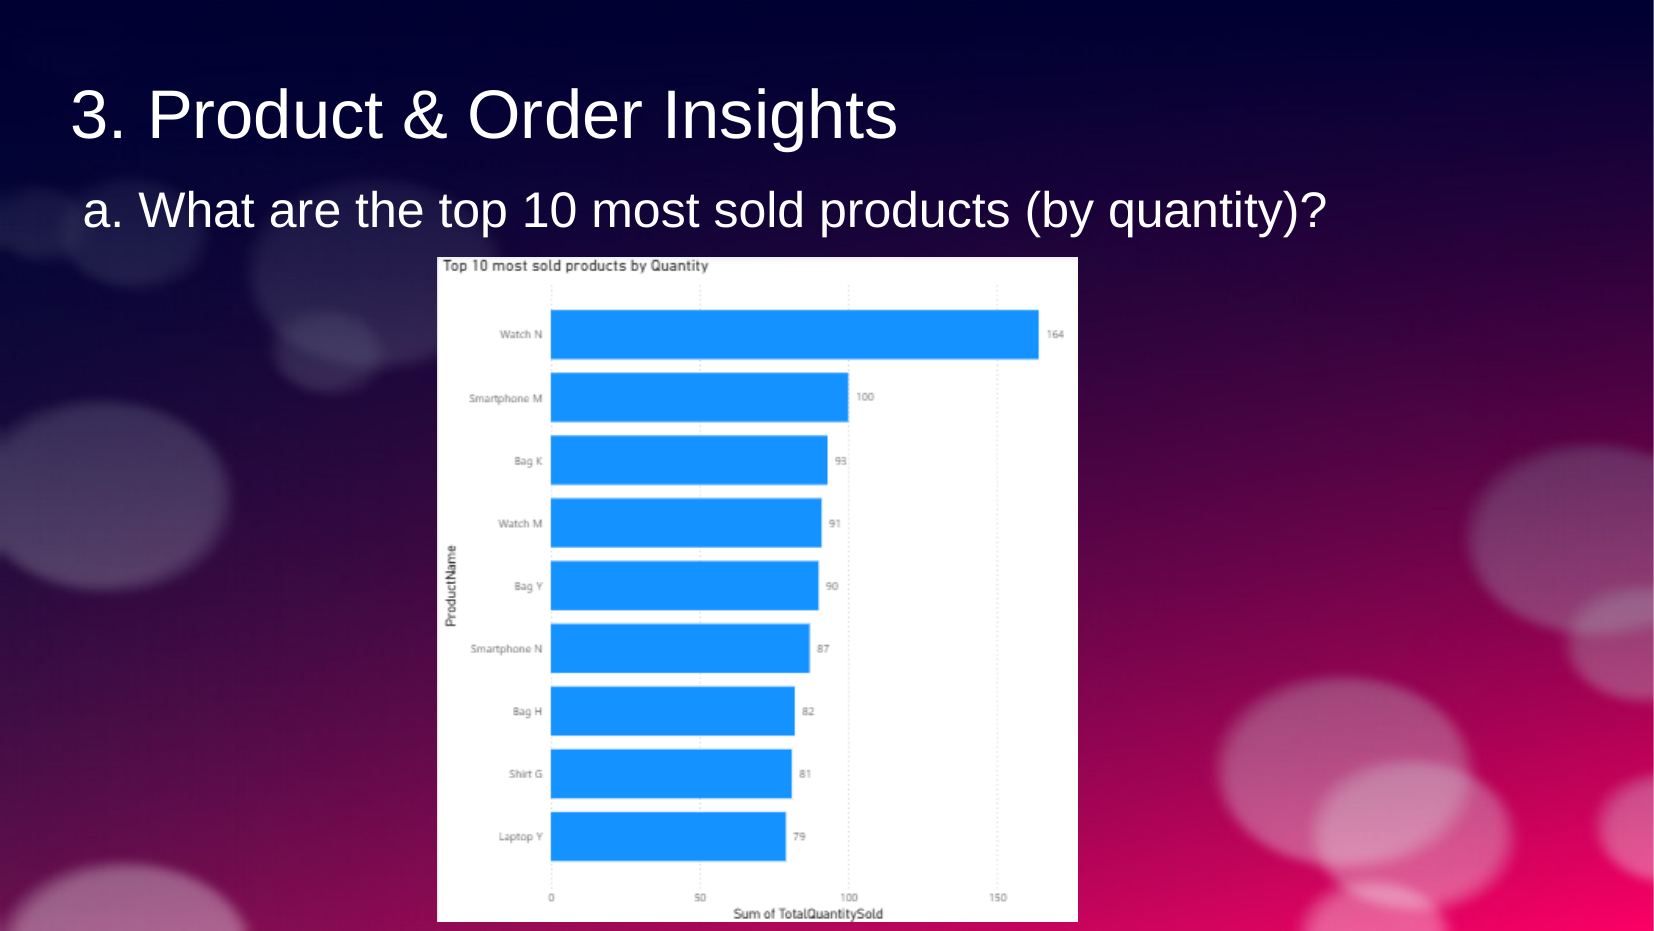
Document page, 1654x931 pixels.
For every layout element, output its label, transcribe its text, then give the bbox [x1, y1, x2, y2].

picture [437, 257, 1078, 922]
list a. What are the top 10 most sold products (by quantity)? [82, 177, 1571, 653]
title 3. Product & Order Insights [70, 33, 1560, 189]
